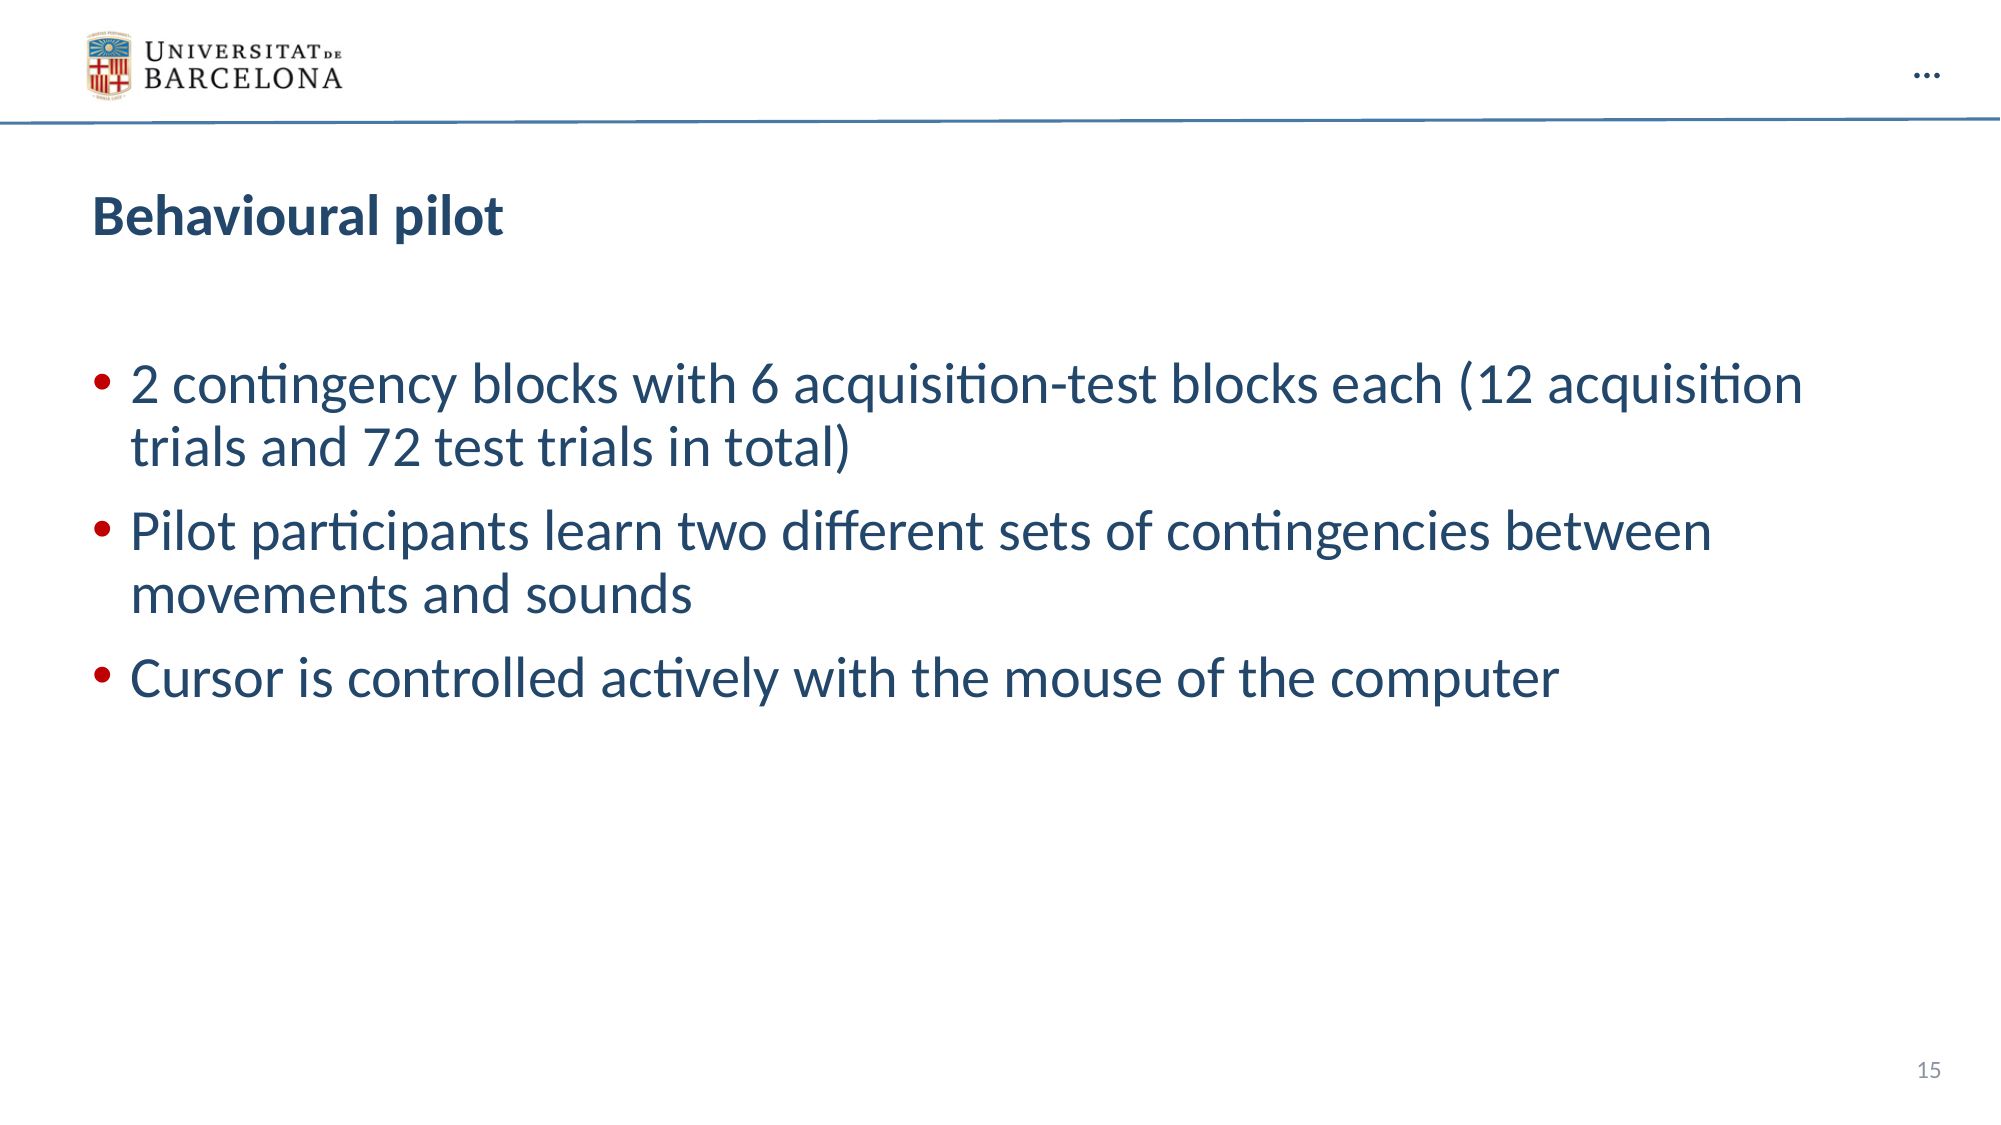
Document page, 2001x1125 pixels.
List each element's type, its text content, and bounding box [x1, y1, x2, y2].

list Behavioural pilot 2 contingency blocks with 6 acquisition-test blocks each (12 acquisition trials and 72 test trials in total) Pilot participants learn two different sets of contingencies between movements and sounds Cursor is controlled actively with the mouse of the computer [77, 178, 1891, 1014]
picture [77, 23, 353, 109]
title ... [673, 29, 1957, 103]
slide_number 13 [1507, 1038, 1957, 1099]
